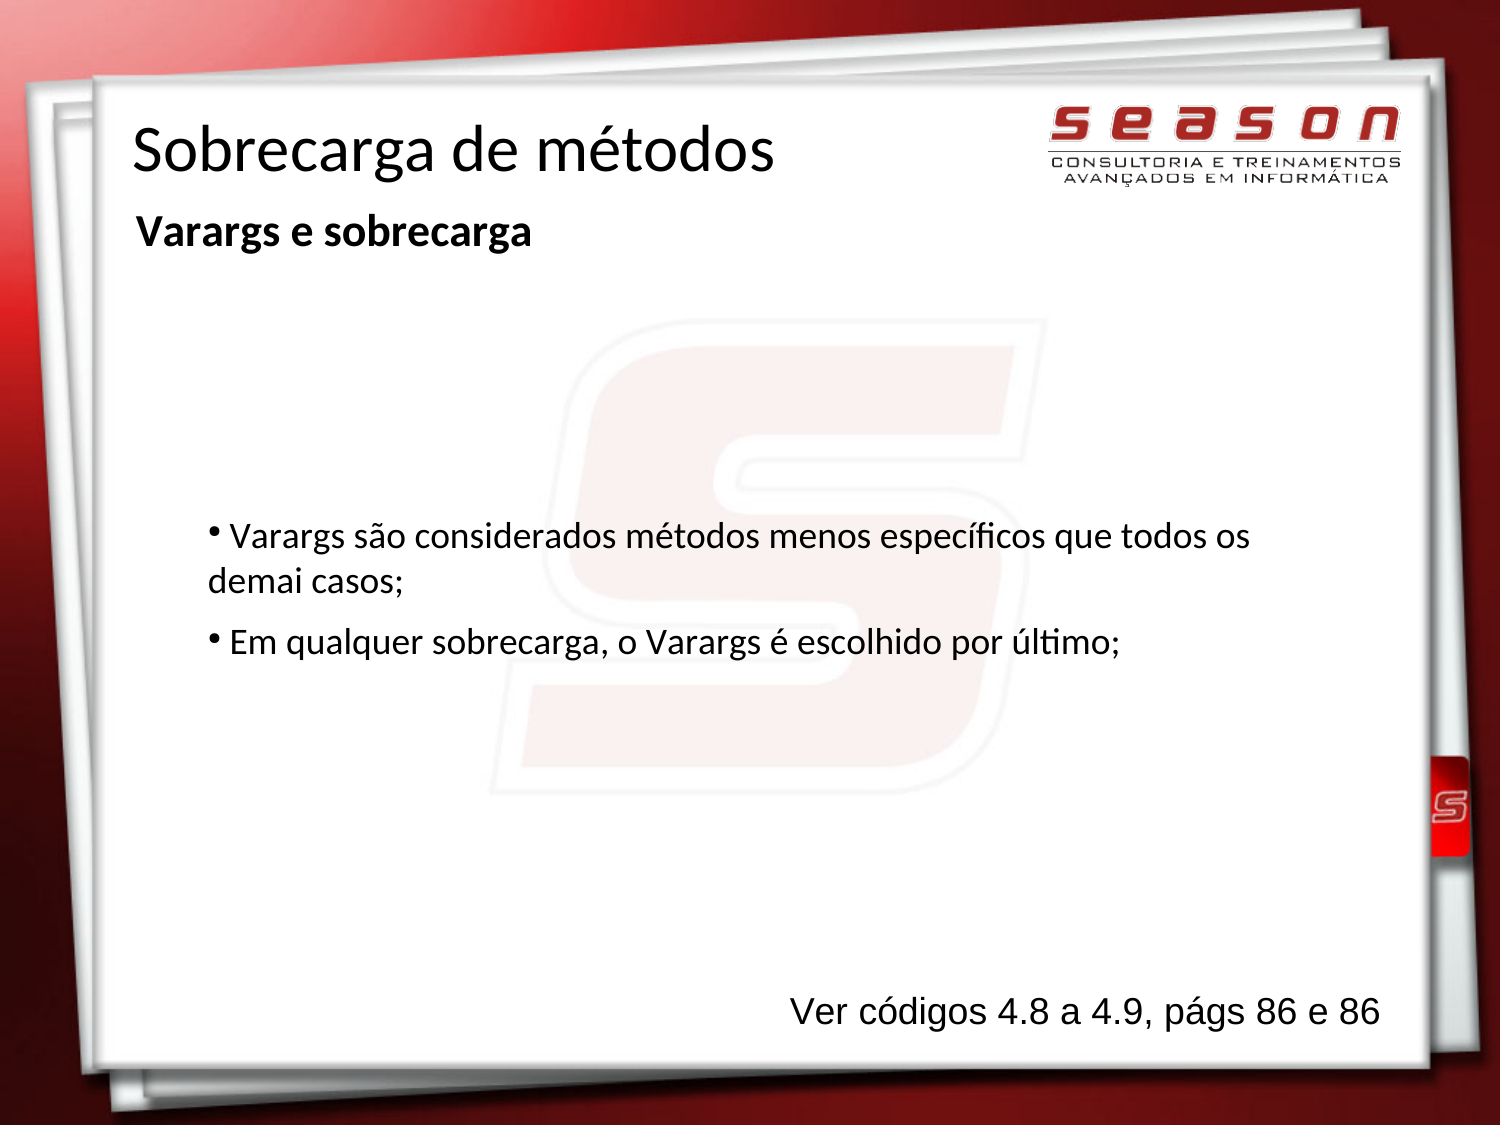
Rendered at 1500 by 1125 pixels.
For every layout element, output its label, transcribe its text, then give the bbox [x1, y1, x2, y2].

title Sobrecarga de métodos [118, 33, 1394, 257]
picture [0, 0, 1500, 1125]
text_box Varargs e sobrecarga [119, 200, 1240, 256]
text_box Ver códigos 4.8 a 4.9, págs 86 e 86 [708, 979, 1396, 1040]
text_box Varargs são considerados métodos menos específicos que todos os demai casos; Em qualquer sobrecarga, o Varargs é escolhido por último; [207, 357, 1328, 815]
